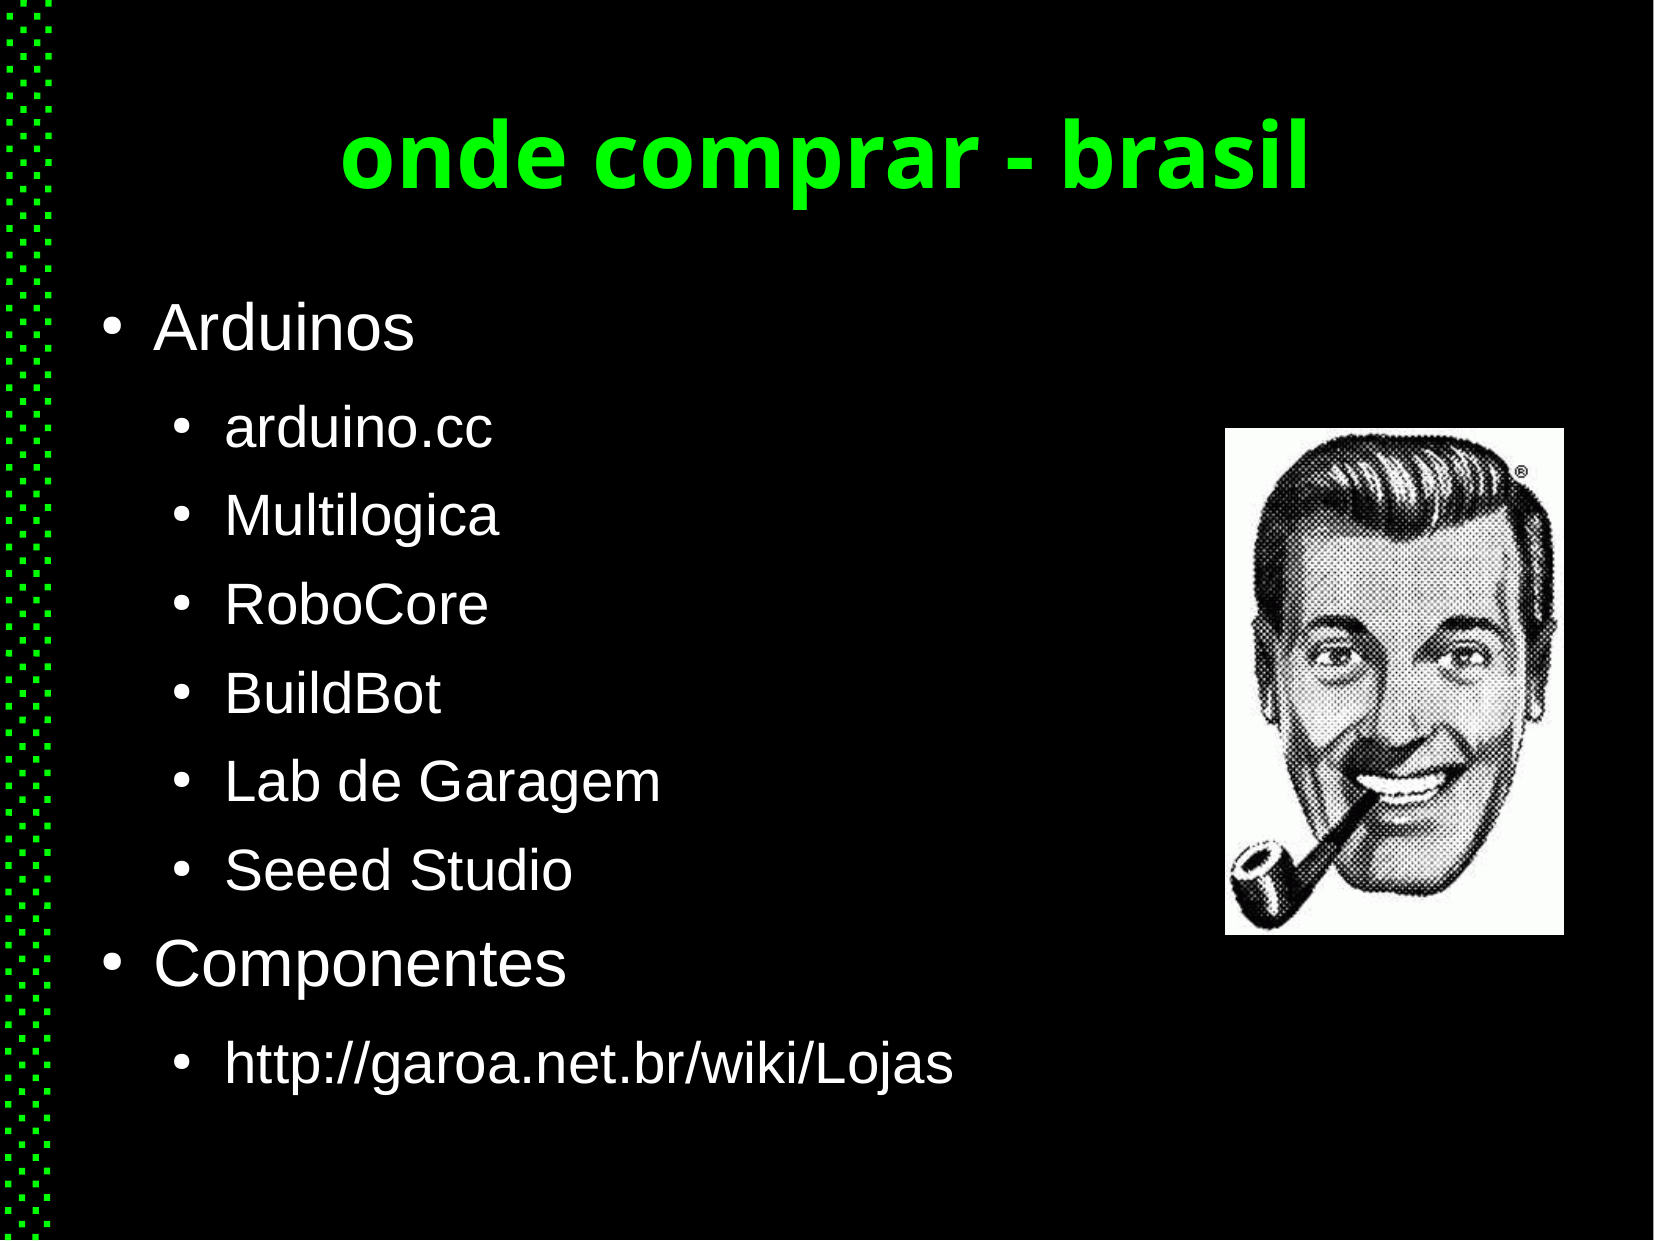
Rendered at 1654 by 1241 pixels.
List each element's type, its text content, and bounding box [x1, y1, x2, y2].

list Arduinos arduino.cc Multilogica RoboCore BuildBot Lab de Garagem Seeed Studio Componentes http://garoa.net.br/wiki/Lojas [82, 290, 1571, 1109]
title onde comprar - brasil [82, 49, 1571, 257]
picture [1225, 428, 1564, 935]
